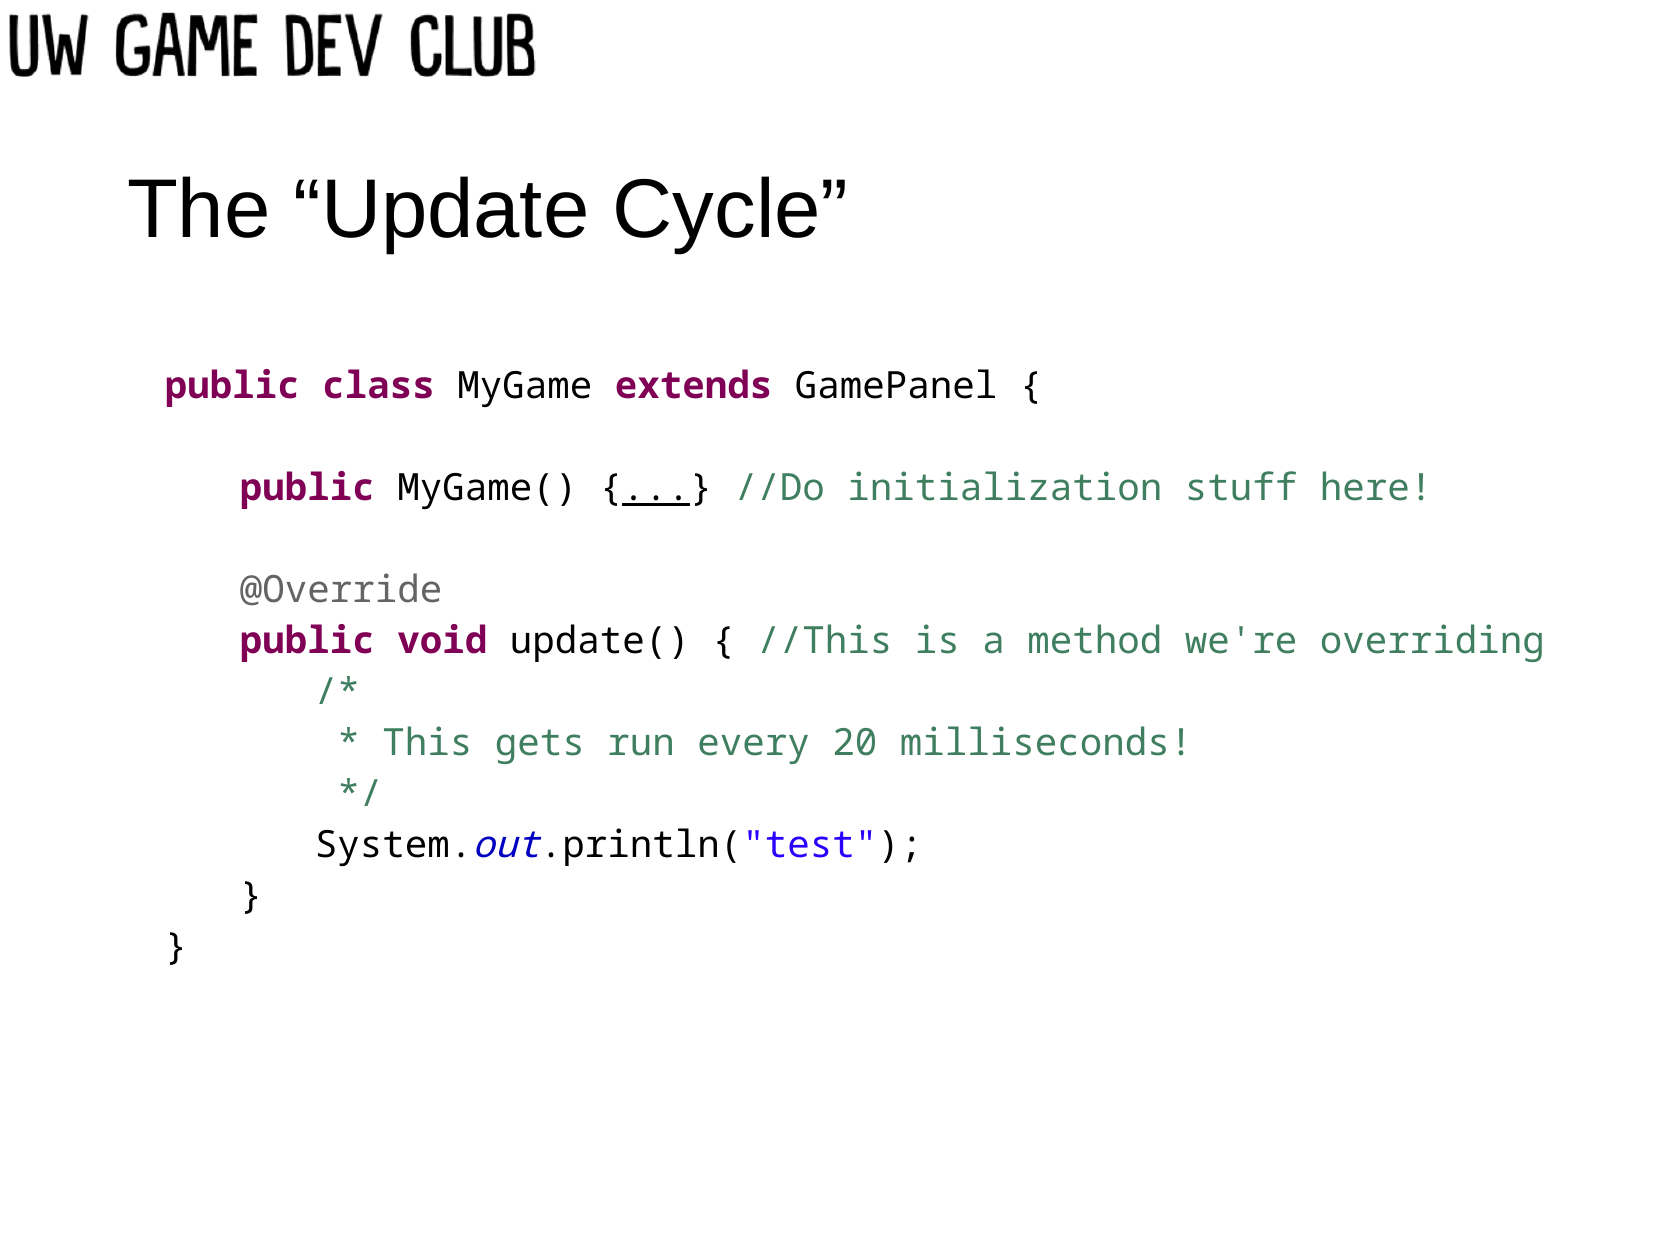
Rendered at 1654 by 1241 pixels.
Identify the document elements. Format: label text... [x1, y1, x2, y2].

text_box The “Update Cycle” [112, 154, 1201, 263]
picture [2, 7, 551, 82]
text_box public class MyGame extends GamePanel { public MyGame() {...} //Do initialization stuff here! @Override public void update() { //This is a method we're overriding /* * This gets run every 20 milliseconds! */ System.out.println("test"); } } [150, 300, 1654, 809]
